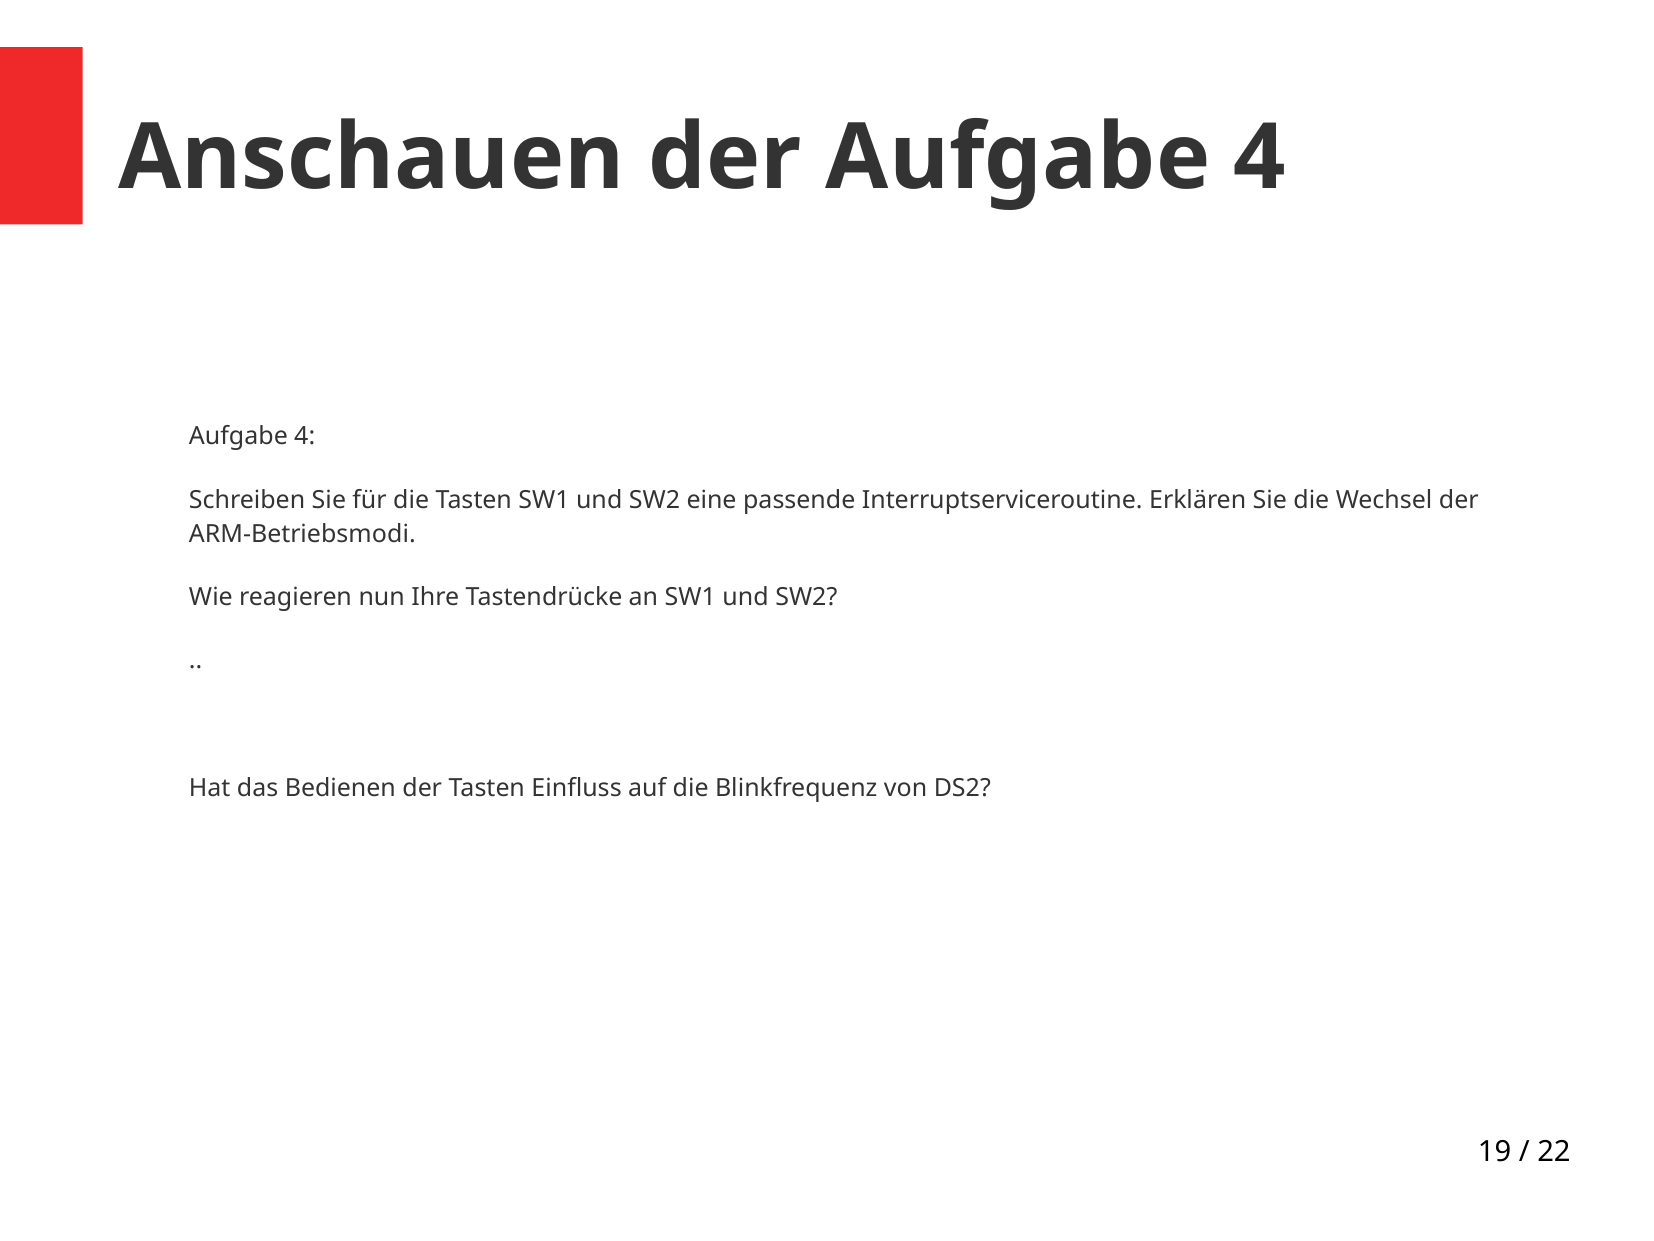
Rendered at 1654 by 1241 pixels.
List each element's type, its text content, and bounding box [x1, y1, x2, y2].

title Anschauen der Aufgabe 4 [118, 49, 1571, 257]
list Aufgabe 4: Schreiben Sie für die Tasten SW1 und SW2 eine passende Interruptserviceroutine. Erklären Sie die Wechsel der ARM-Betriebsmodi. Wie reagieren nun Ihre Tastendrücke an SW1 und SW2? .. Hat das Bedienen der Tasten Einfluss auf die Blinkfrequenz von DS2? [118, 354, 1536, 1074]
